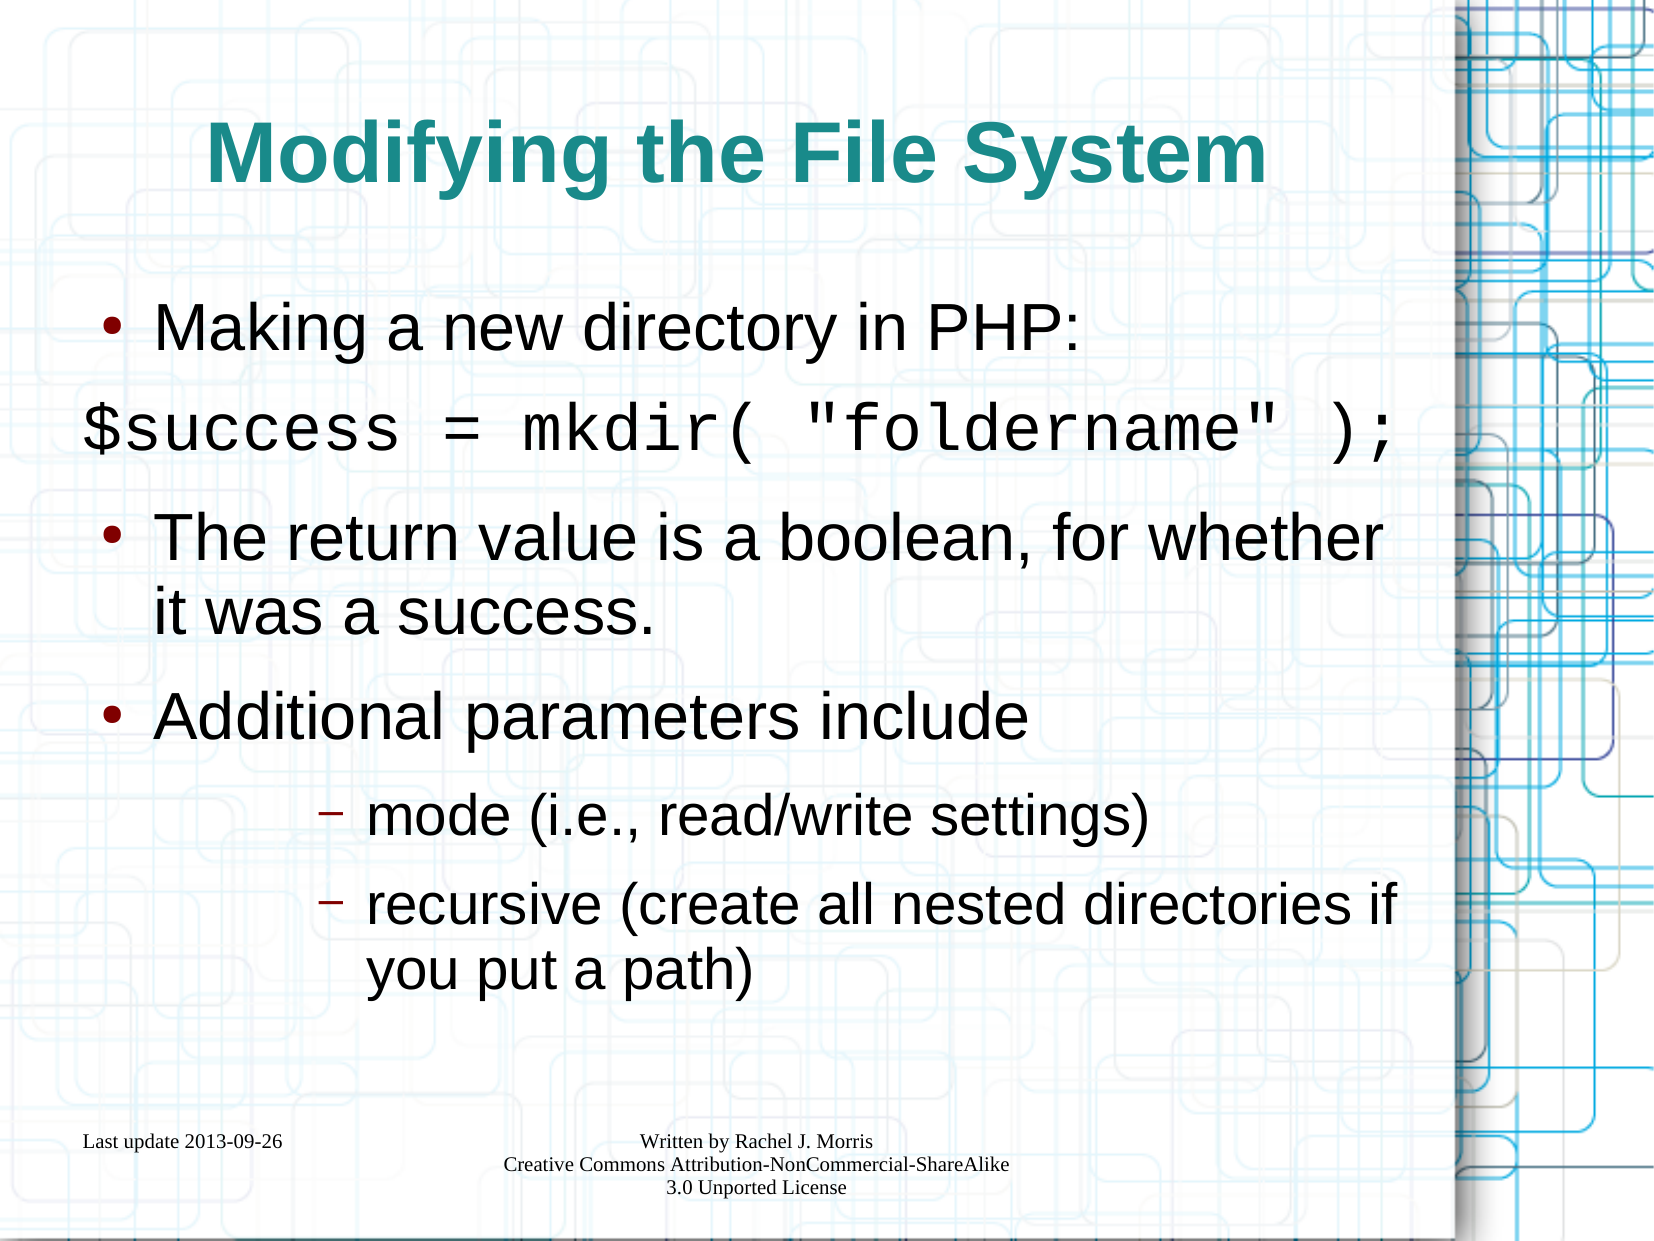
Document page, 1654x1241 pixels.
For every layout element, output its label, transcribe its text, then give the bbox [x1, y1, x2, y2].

picture [0, 0, 1654, 1241]
list Making a new directory in PHP: $success = mkdir( "foldername" ); The return value is a boolean, for whether it was a success. Additional parameters include mode (i.e., read/write settings) recursive (create all nested directories if you put a path) [82, 290, 1418, 1010]
title Modifying the File System [59, 49, 1418, 257]
